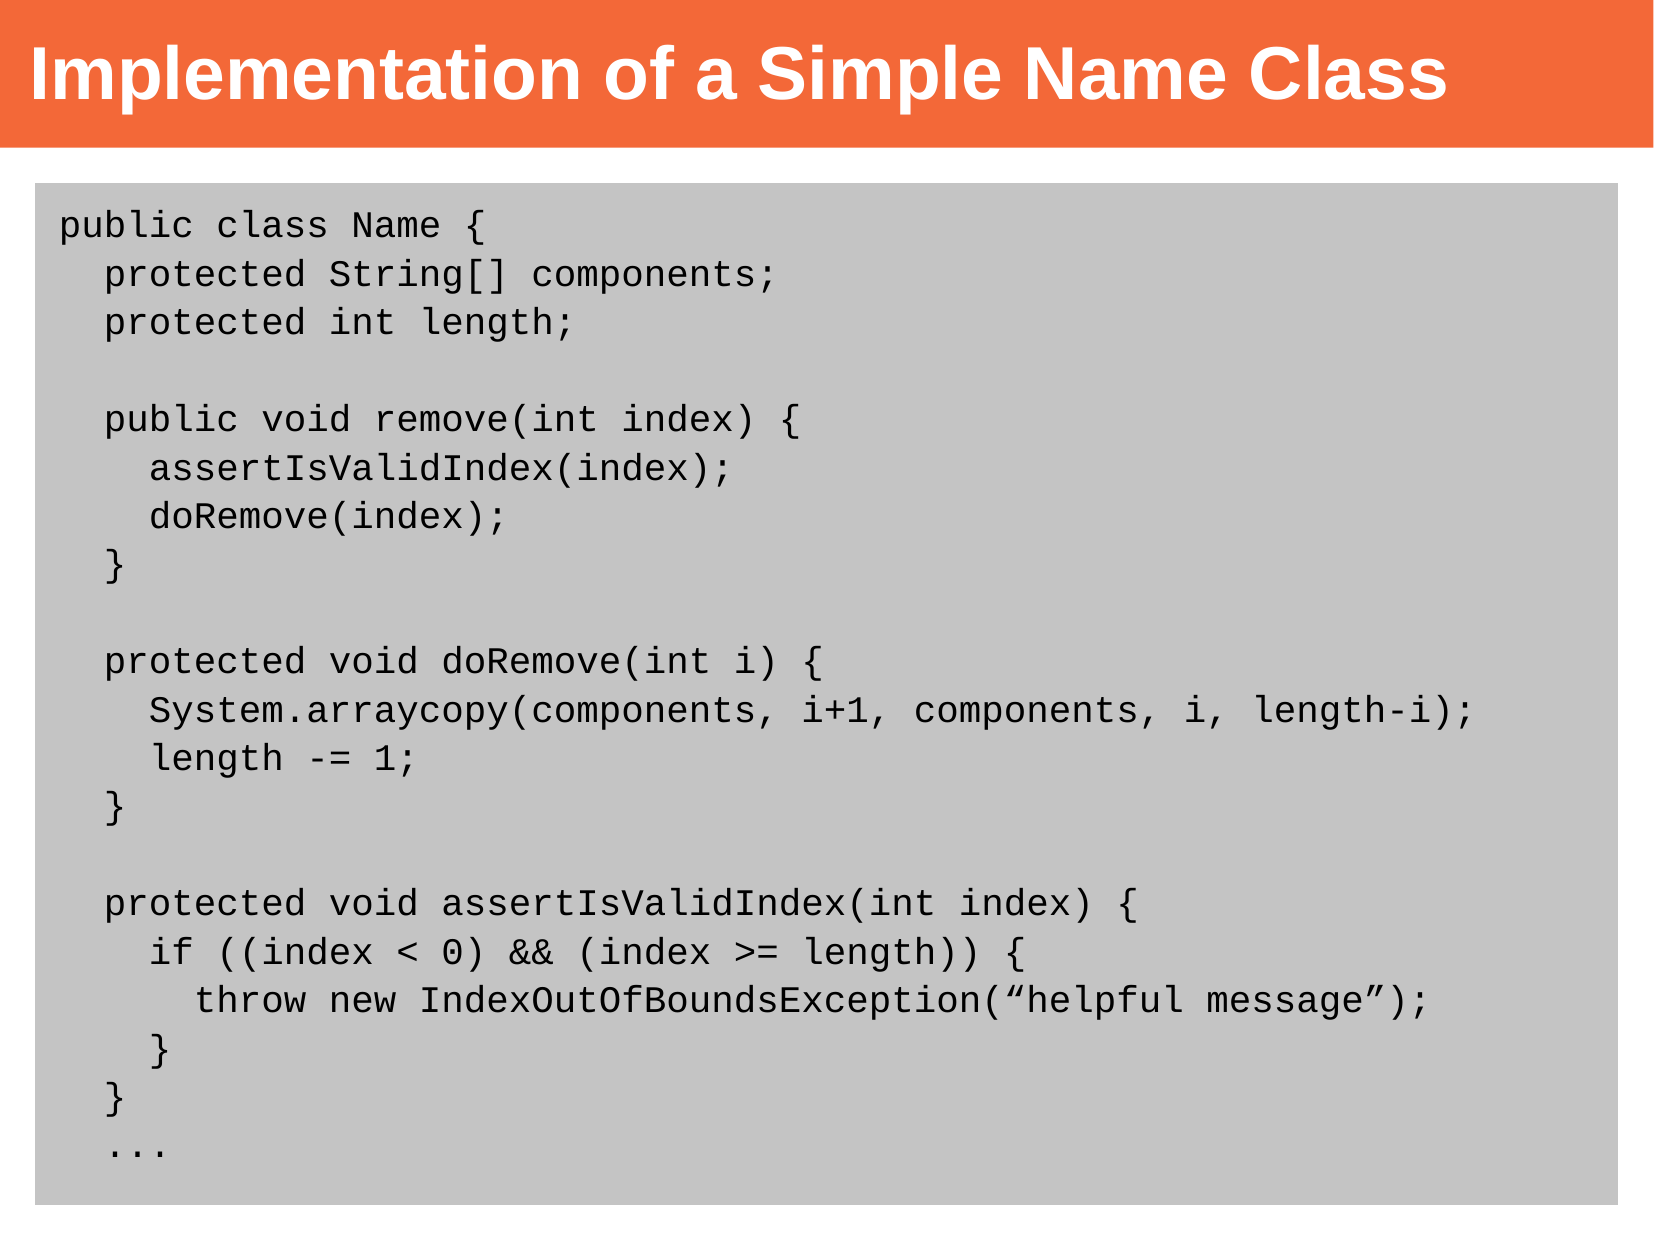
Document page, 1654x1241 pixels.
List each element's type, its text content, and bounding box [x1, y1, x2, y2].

title Implementation of a Simple Name Class [0, 0, 1654, 148]
list public class Name { protected String[] components; protected int length; public void remove(int index) { assertIsValidIndex(index); doRemove(index); } protected void doRemove(int i) { System.arraycopy(components, i+1, components, i, length-i); length -= 1; } protected void assertIsValidIndex(int index) { if ((index < 0) && (index >= length)) { throw new IndexOutOfBoundsException(“helpful message”); } } ... [29, 177, 1625, 1211]
